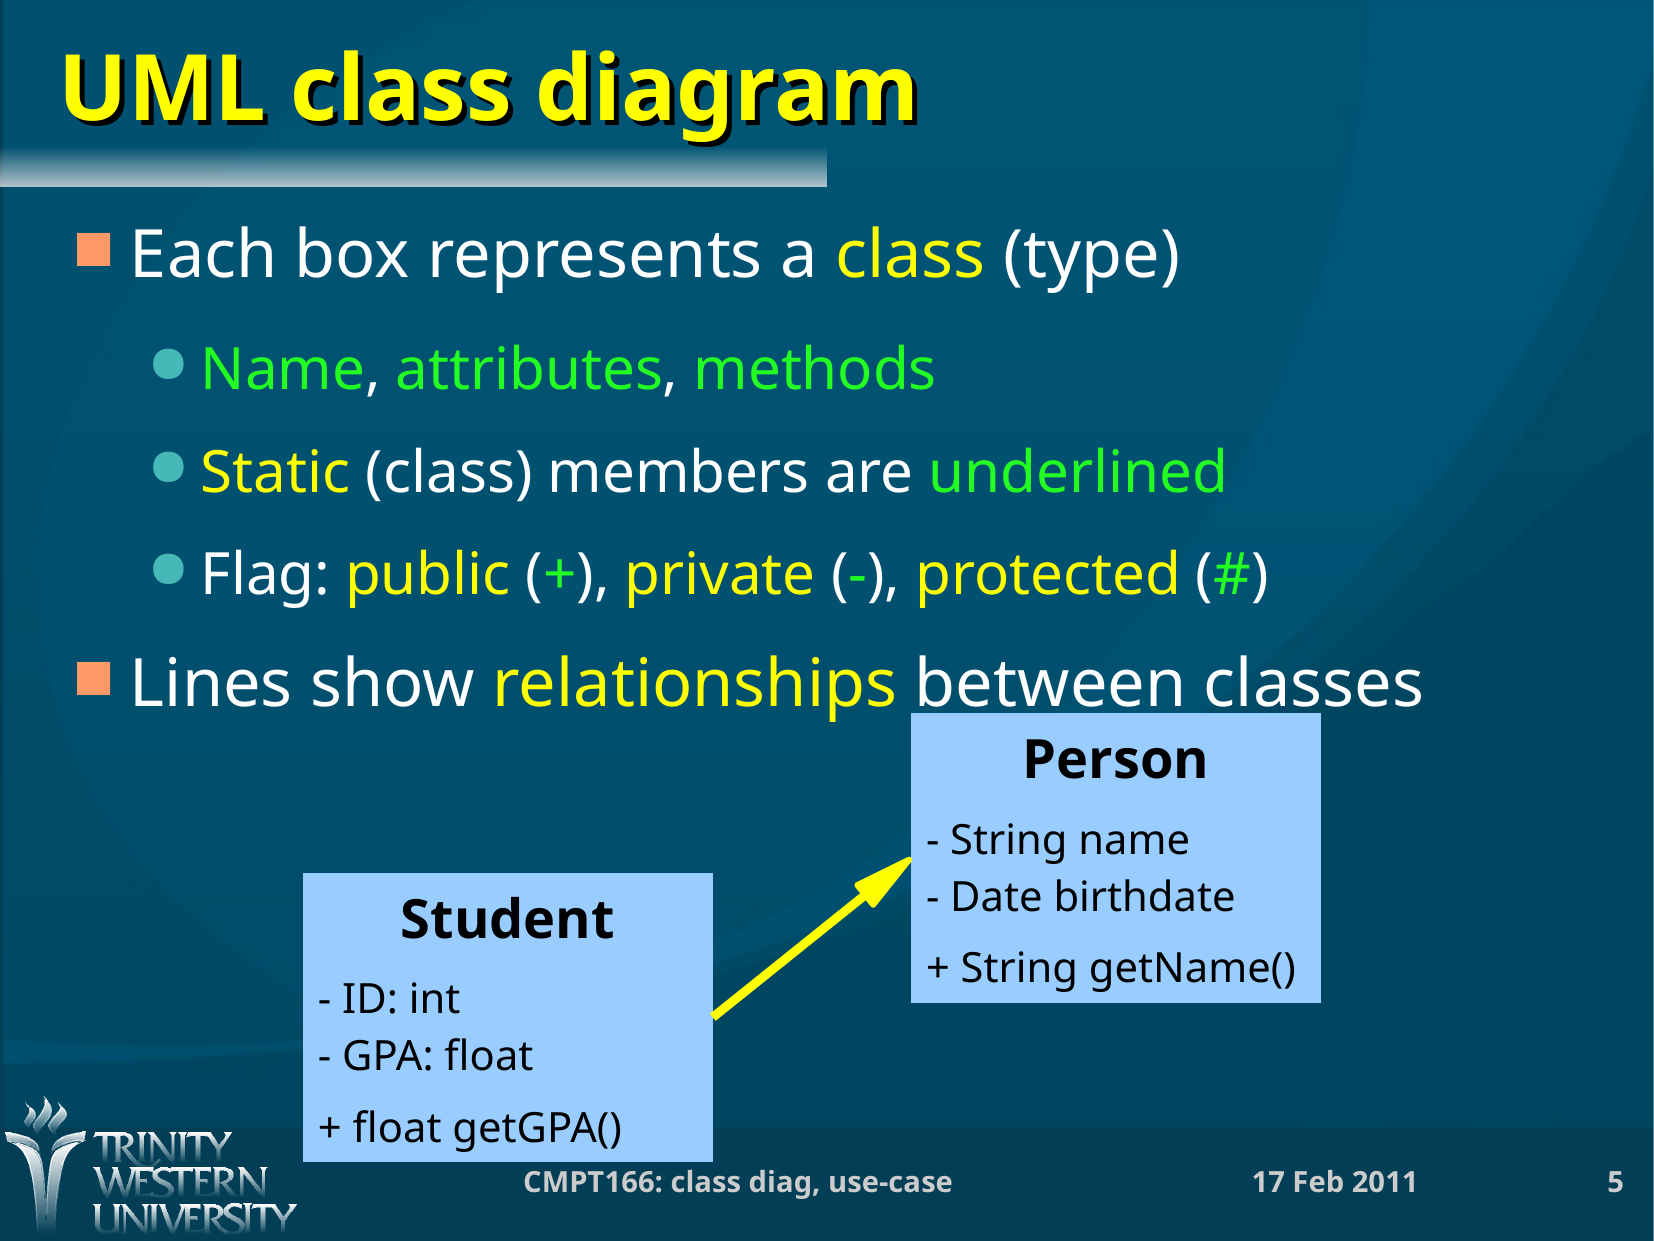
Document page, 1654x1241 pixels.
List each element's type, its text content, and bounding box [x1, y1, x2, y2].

table_cell - String name - Date birthdate [911, 802, 1321, 931]
list Each box represents a class (type) Name, attributes, methods Static (class) members are underlined Flag: public (+), private (-), protected (#) Lines show relationships between classes [59, 206, 1625, 1026]
table_cell + float getGPA() [303, 1090, 713, 1162]
table_cell - ID: int - GPA: float [303, 961, 713, 1090]
text_box Company [0, 154, 827, 158]
table_cell + String getName() [911, 931, 1321, 1003]
title UML class diagram [59, 19, 1595, 148]
table_header Person [911, 713, 1321, 802]
table_header Student [303, 873, 713, 961]
picture [38, 1227, 54, 1232]
